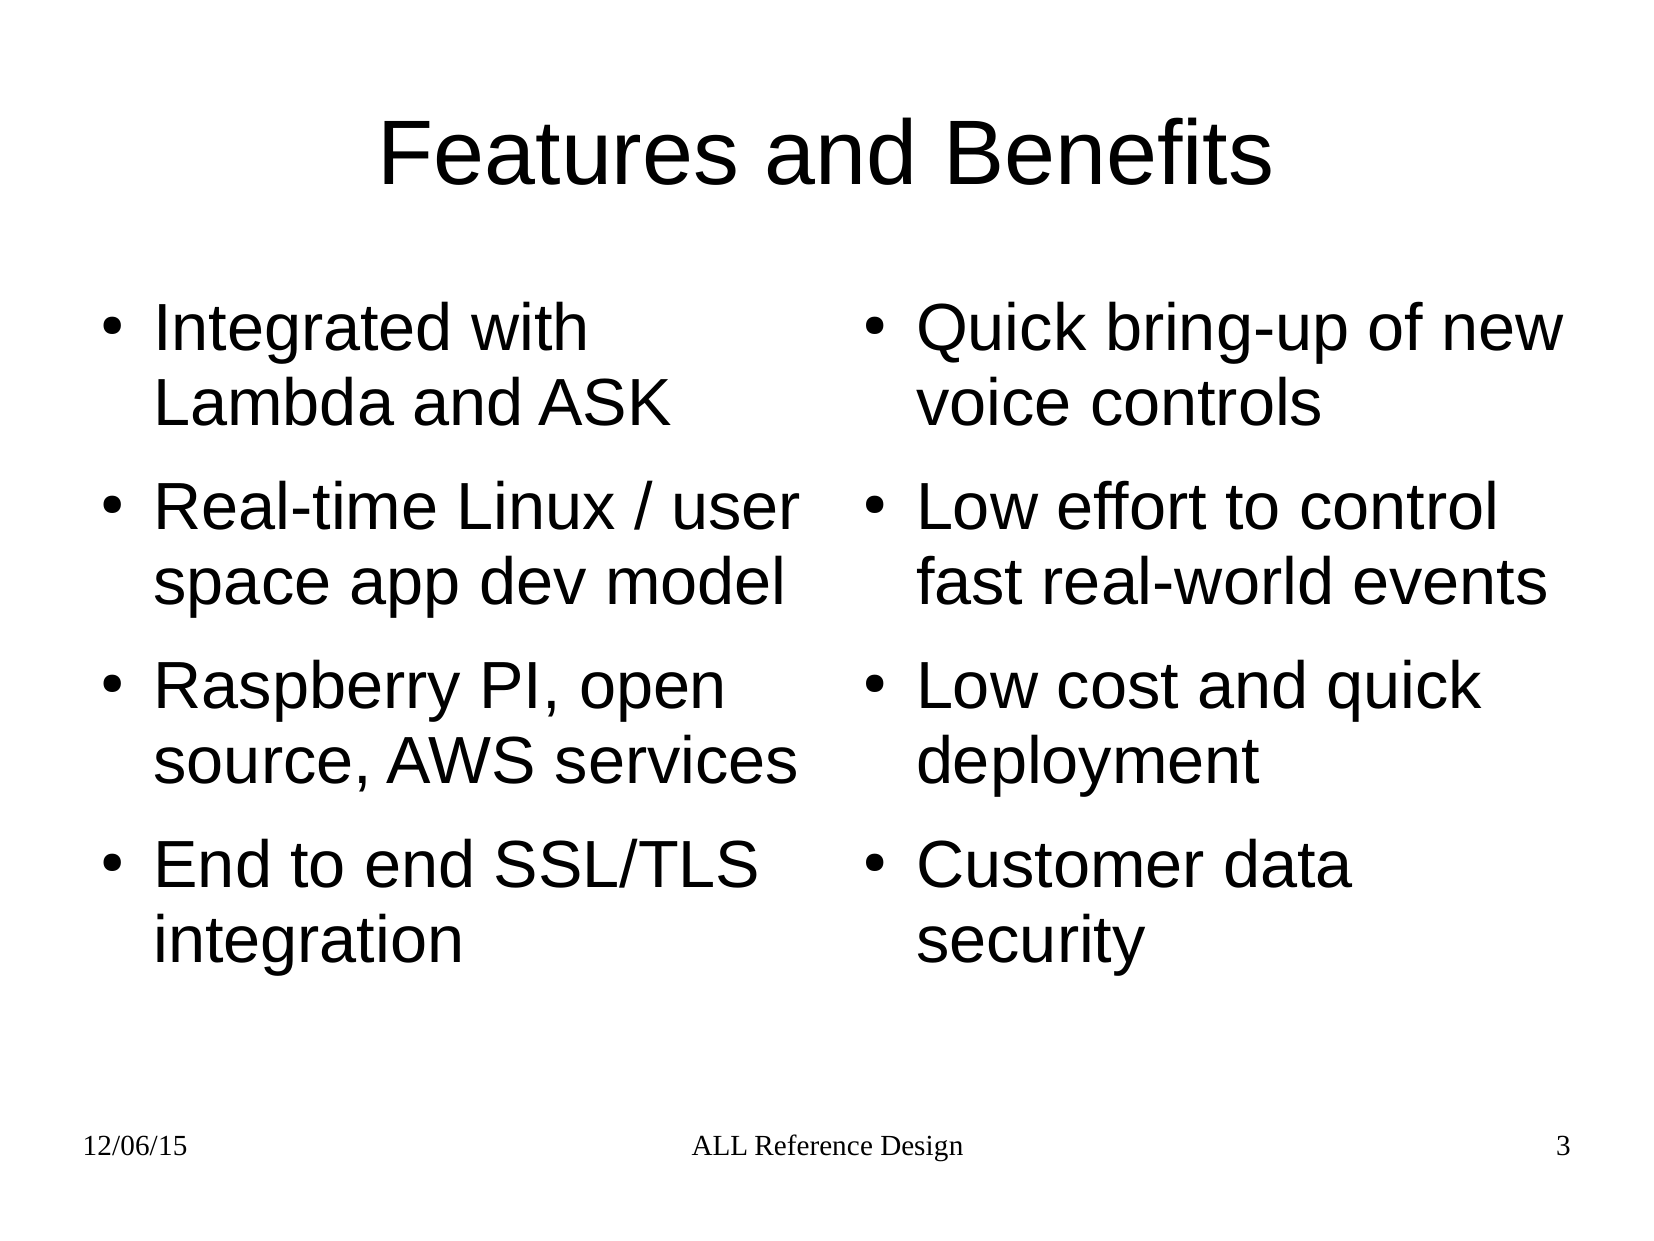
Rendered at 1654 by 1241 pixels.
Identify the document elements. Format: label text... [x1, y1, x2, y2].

list Quick bring-up of new voice controls Low effort to control fast real-world events Low cost and quick deployment Customer data security [845, 290, 1572, 1010]
title Features and Benefits [82, 49, 1571, 257]
list Integrated with Lambda and ASK Real-time Linux / user space app dev model Raspberry PI, open source, AWS services End to end SSL/TLS integration [82, 290, 809, 1010]
